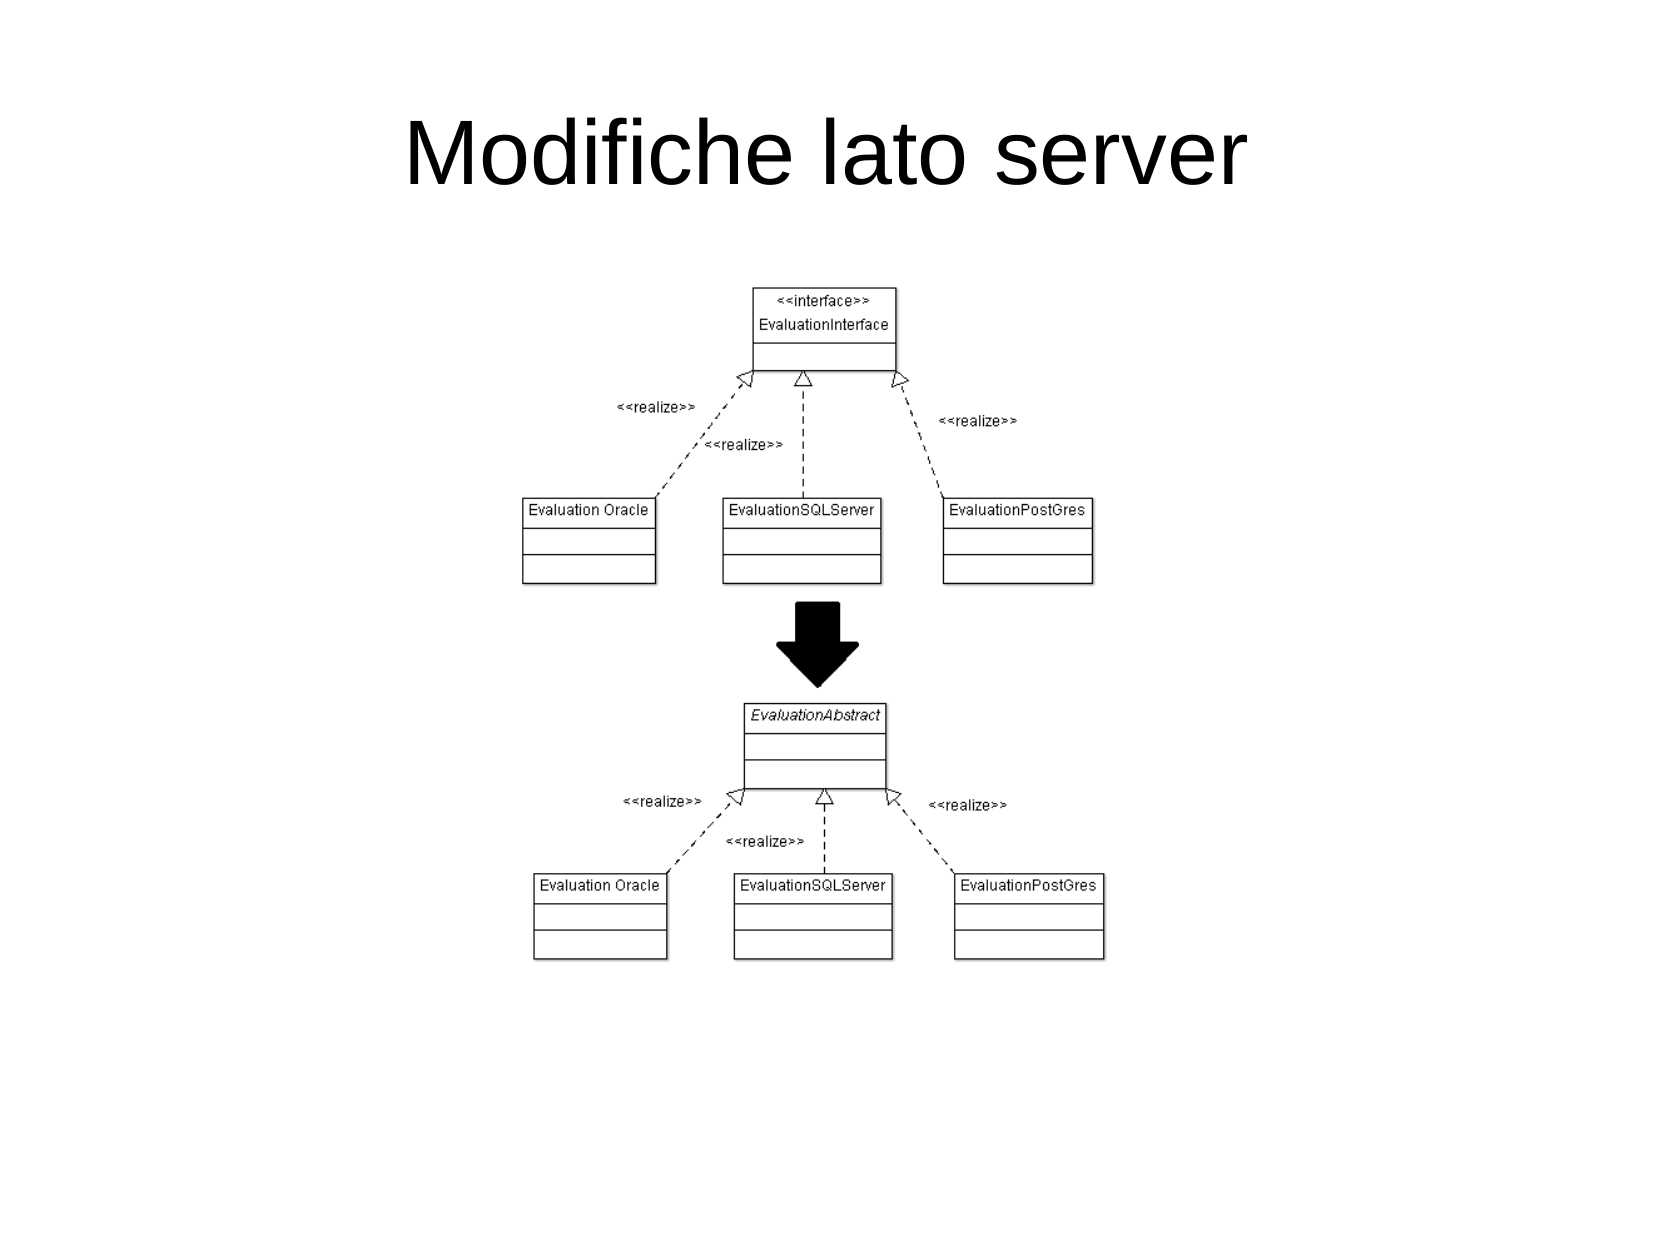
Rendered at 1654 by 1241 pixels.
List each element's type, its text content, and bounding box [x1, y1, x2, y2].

title Modifiche lato server [82, 56, 1571, 250]
picture [501, 265, 1142, 1041]
